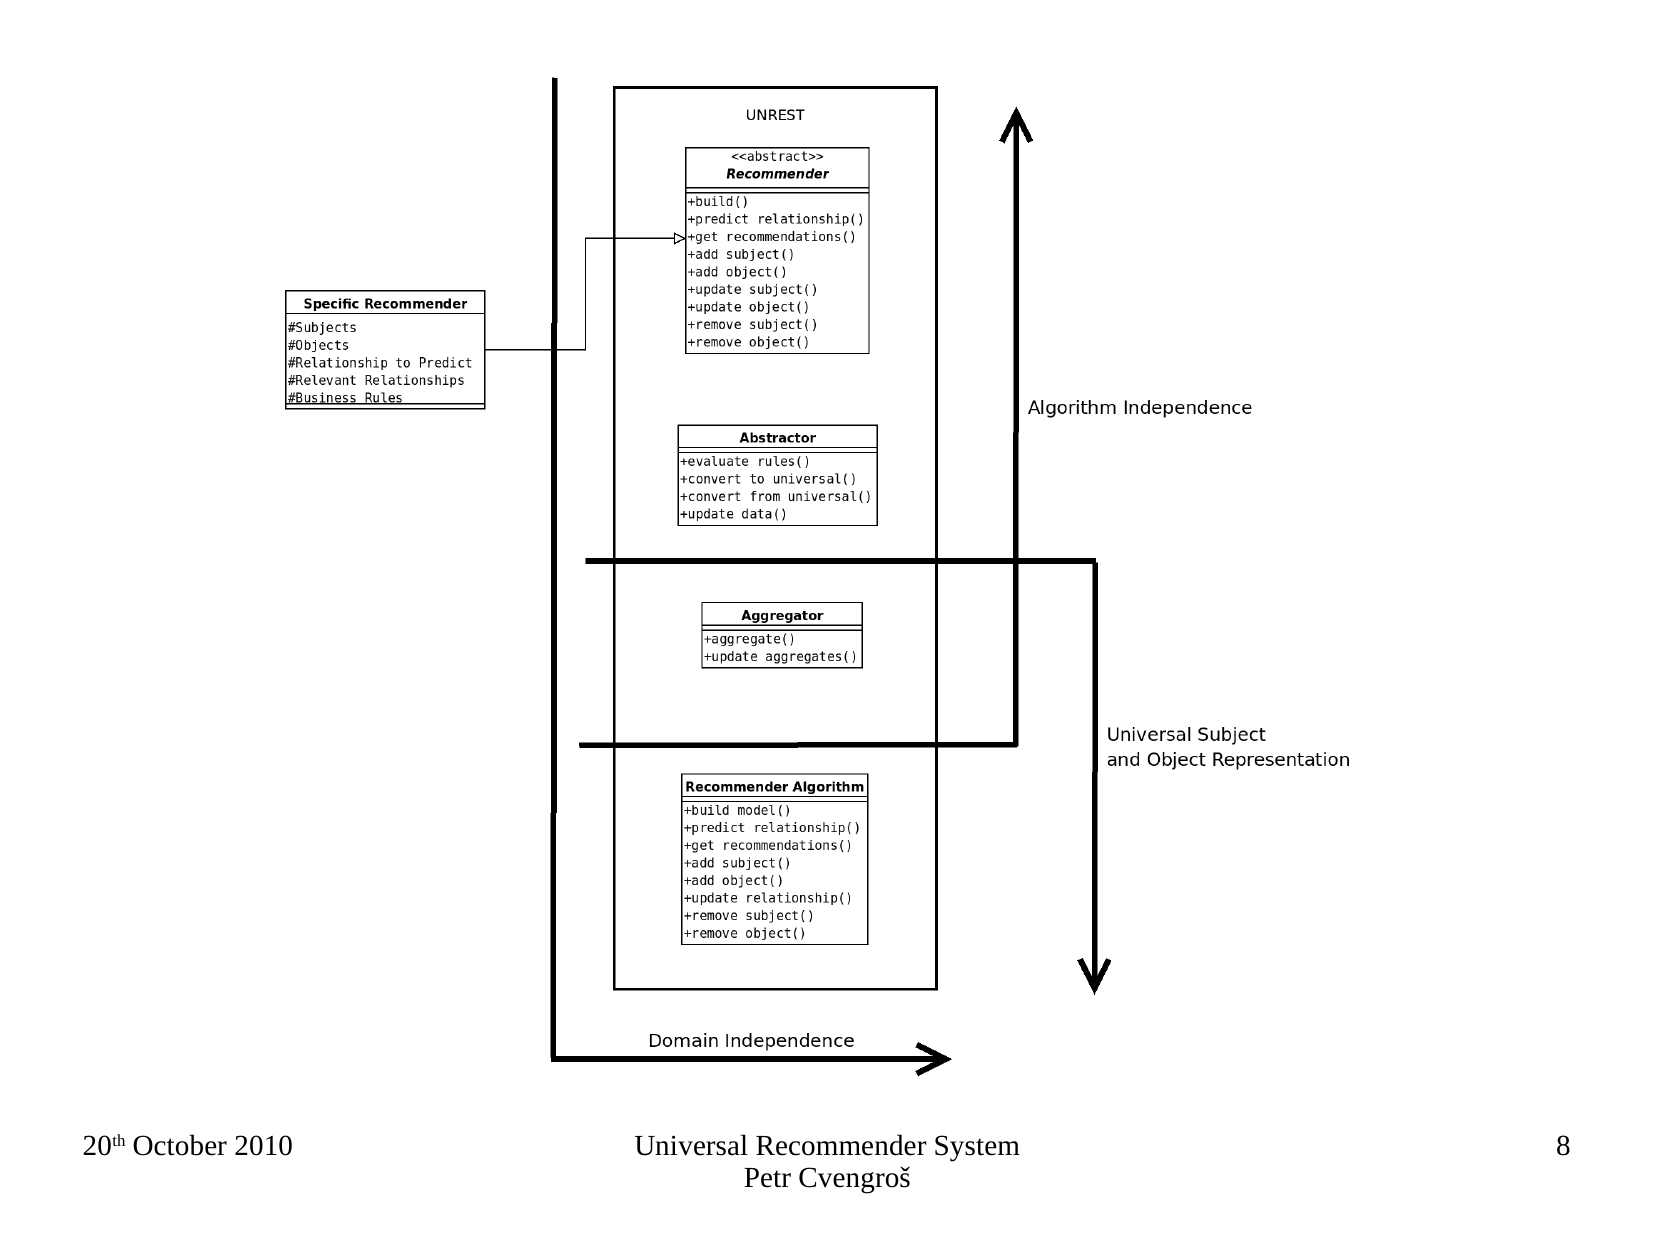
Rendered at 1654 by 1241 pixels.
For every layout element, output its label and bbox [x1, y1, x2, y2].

picture [285, 74, 1351, 1088]
